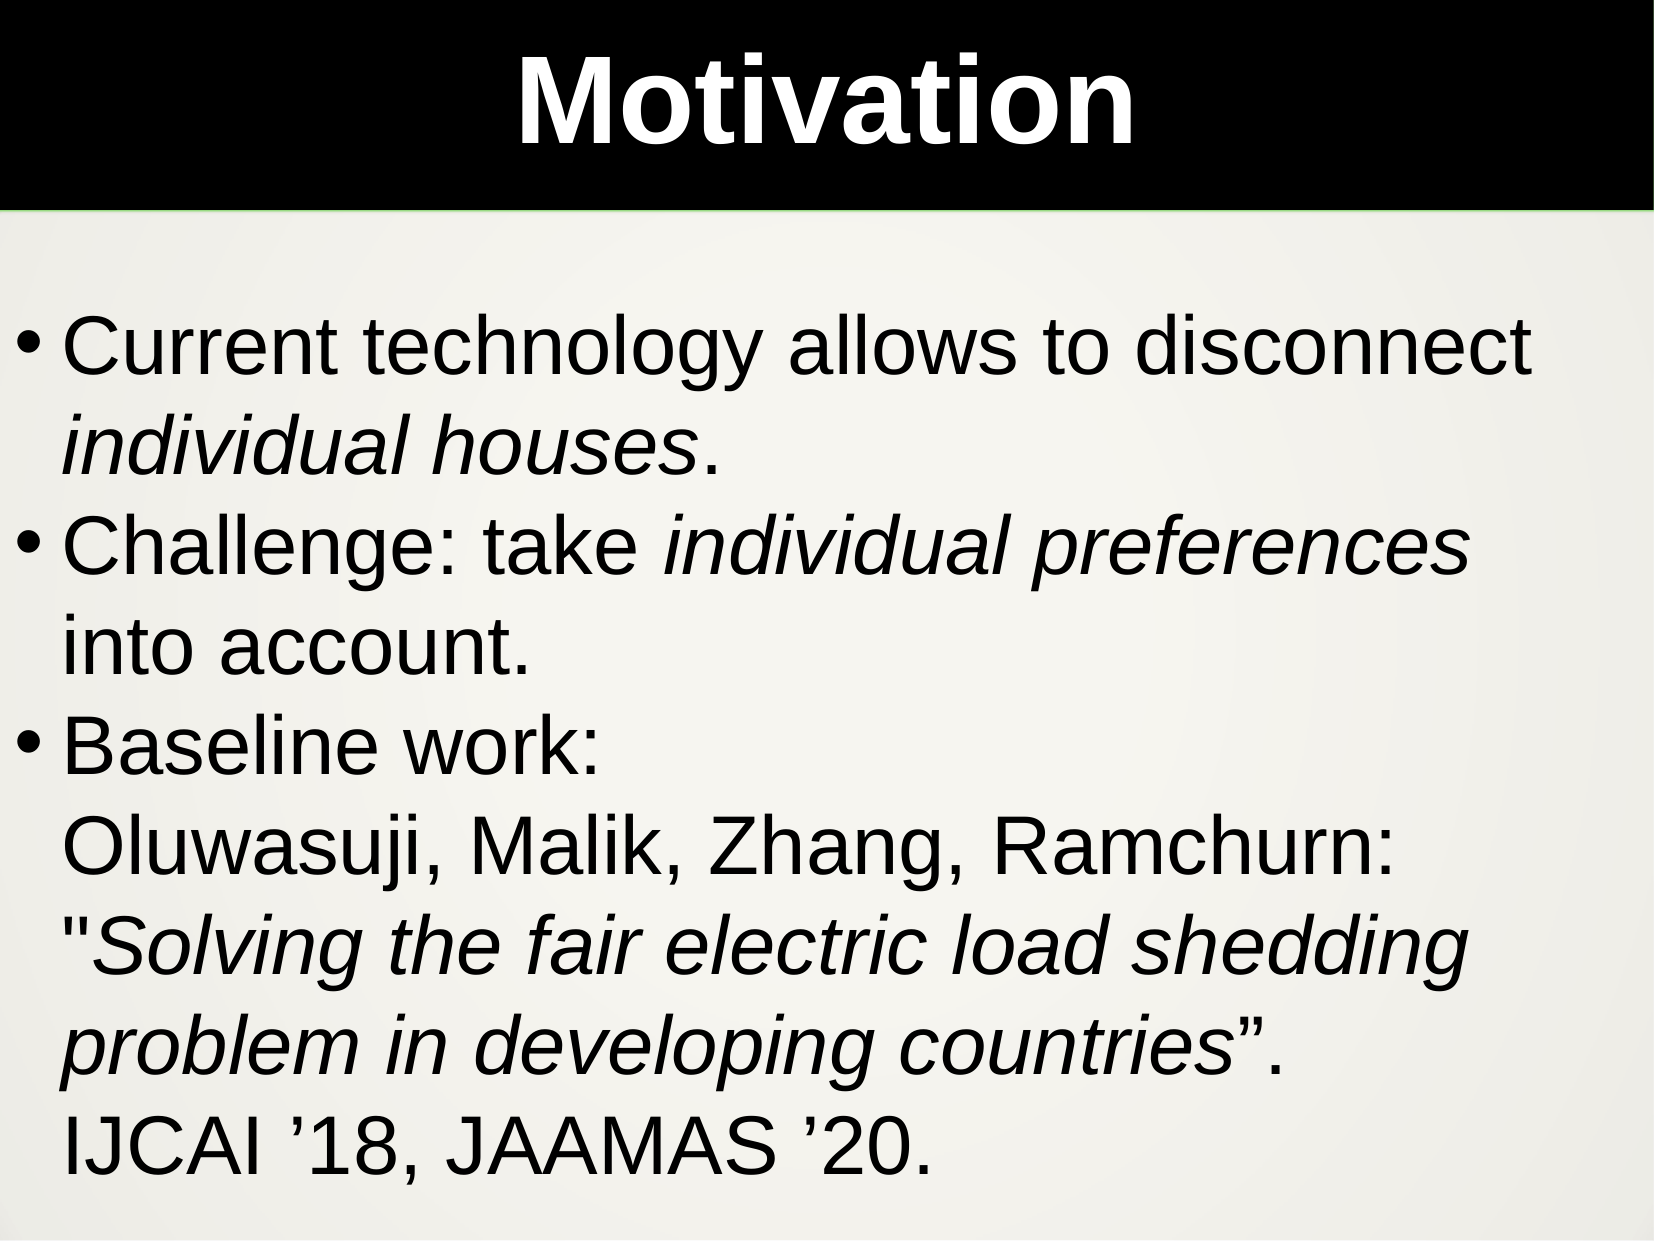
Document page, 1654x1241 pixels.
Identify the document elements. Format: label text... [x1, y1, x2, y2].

title Motivation [82, 0, 1571, 207]
text_box Current technology allows to disconnect individual houses. Challenge: take individual preferences into account. Baseline work: Oluwasuji, Malik, Zhang, Ramchurn: "Solving the fair electric load shedding problem in developing countries”. IJCAI ’18, JAAMAS ’20. [0, 283, 1654, 1199]
